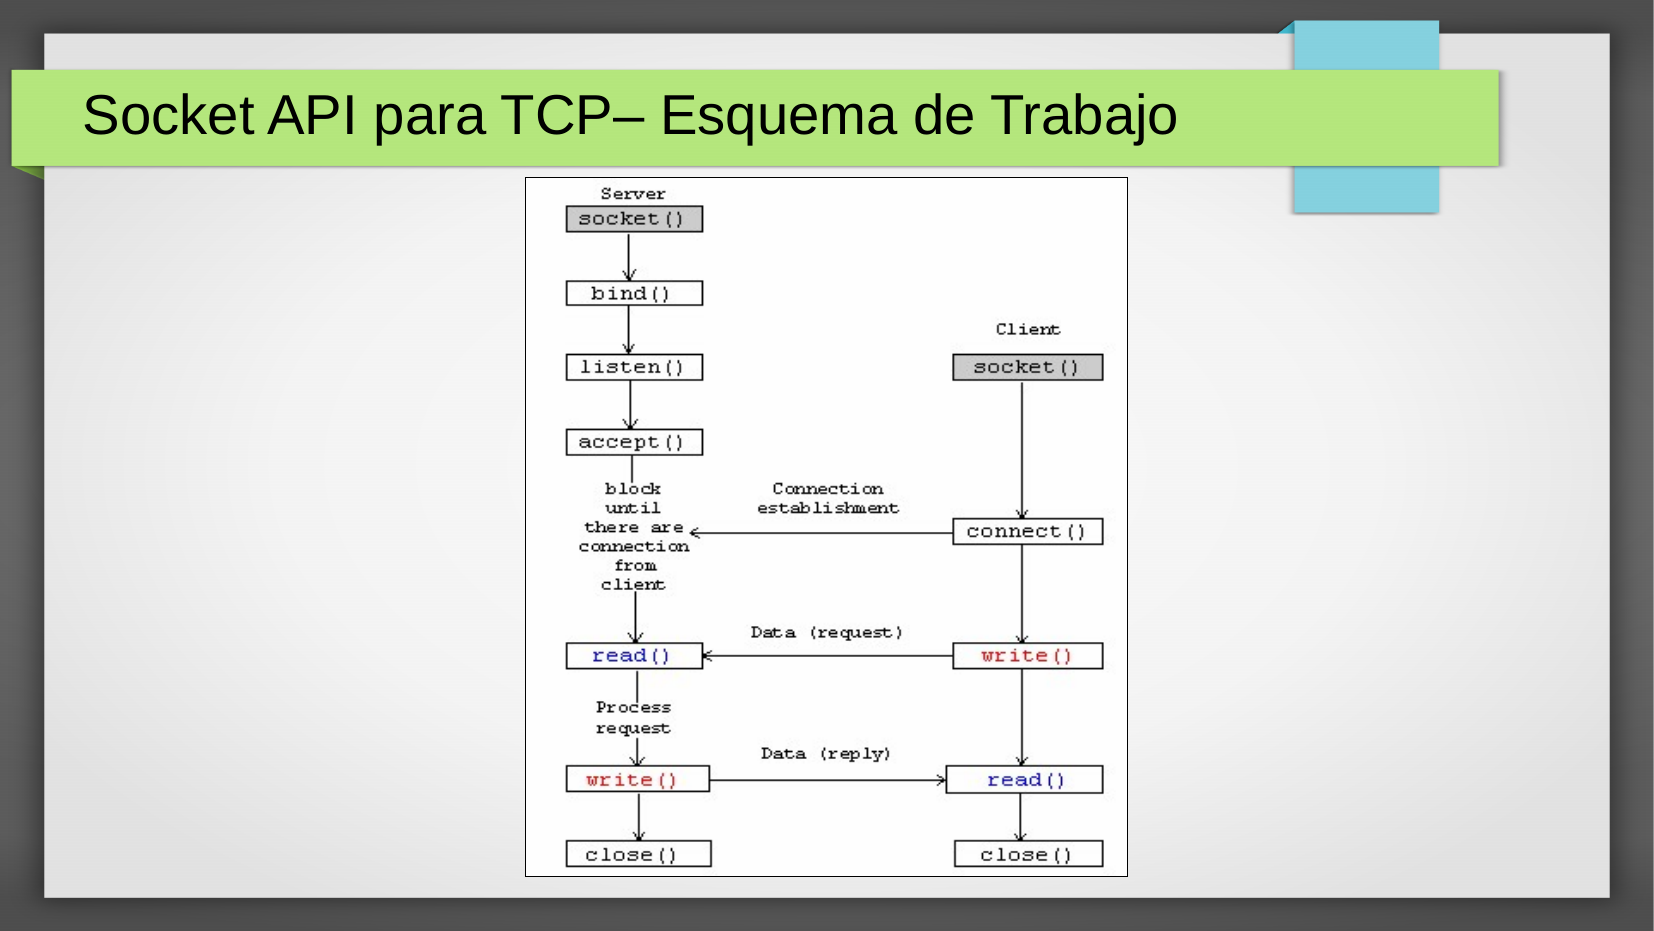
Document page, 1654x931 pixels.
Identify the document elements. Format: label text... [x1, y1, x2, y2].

title Socket API para TCP– Esquema de Trabajo [82, 70, 1264, 160]
picture [0, 0, 1654, 931]
